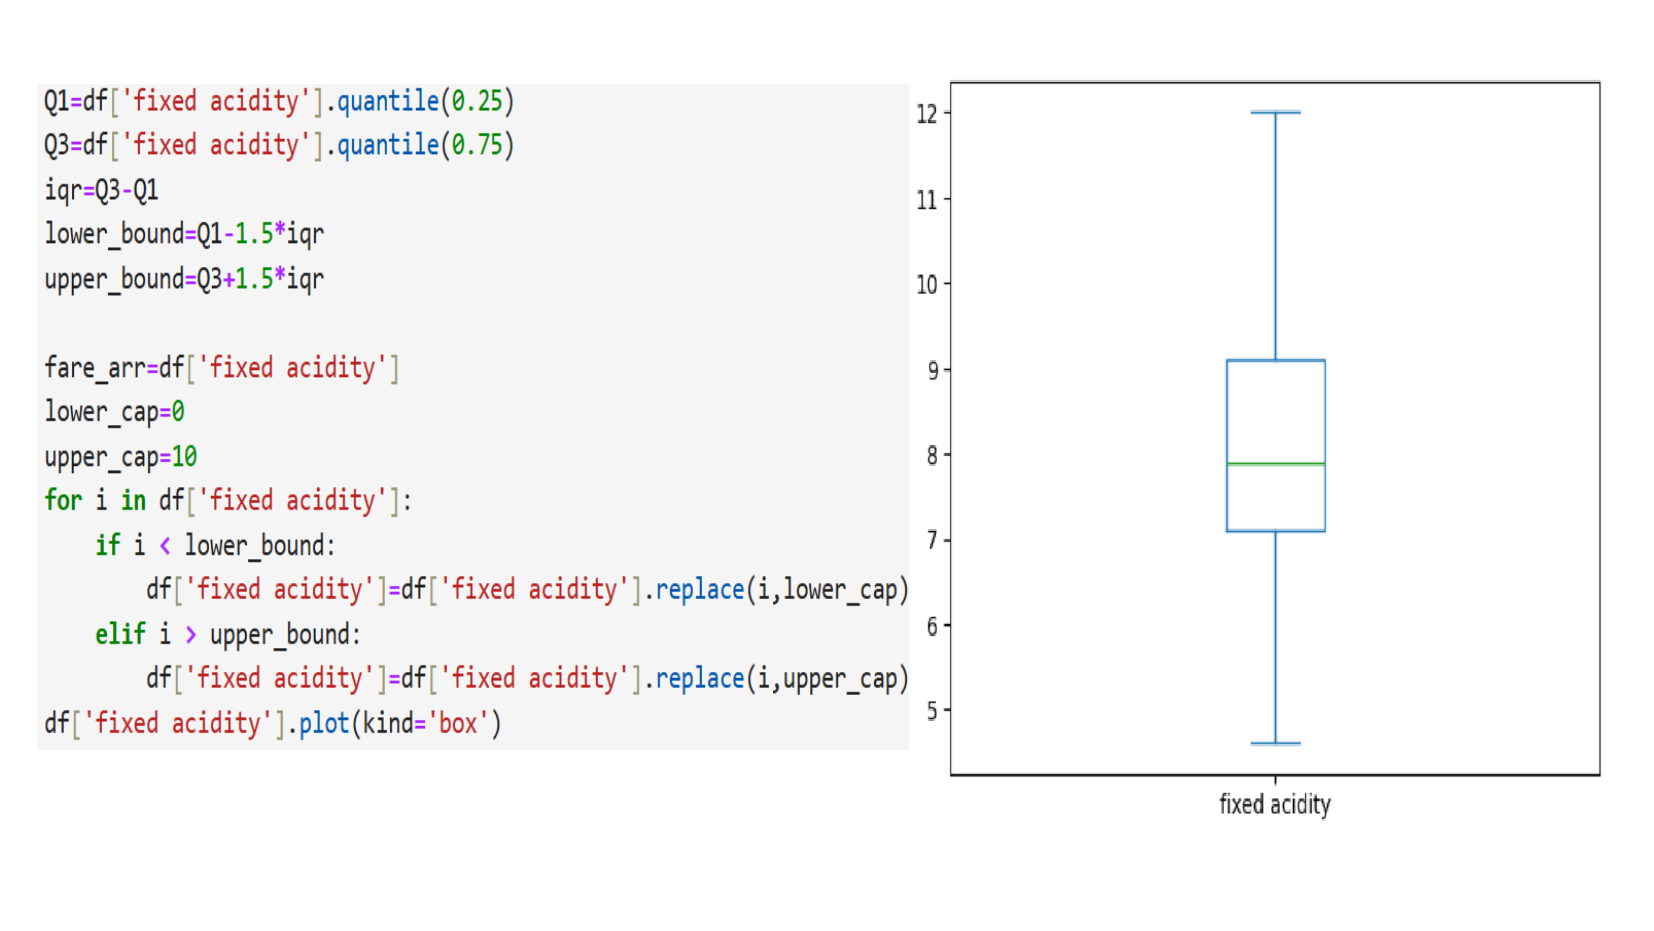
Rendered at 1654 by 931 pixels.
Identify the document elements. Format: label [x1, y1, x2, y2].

picture [37, 72, 1613, 826]
